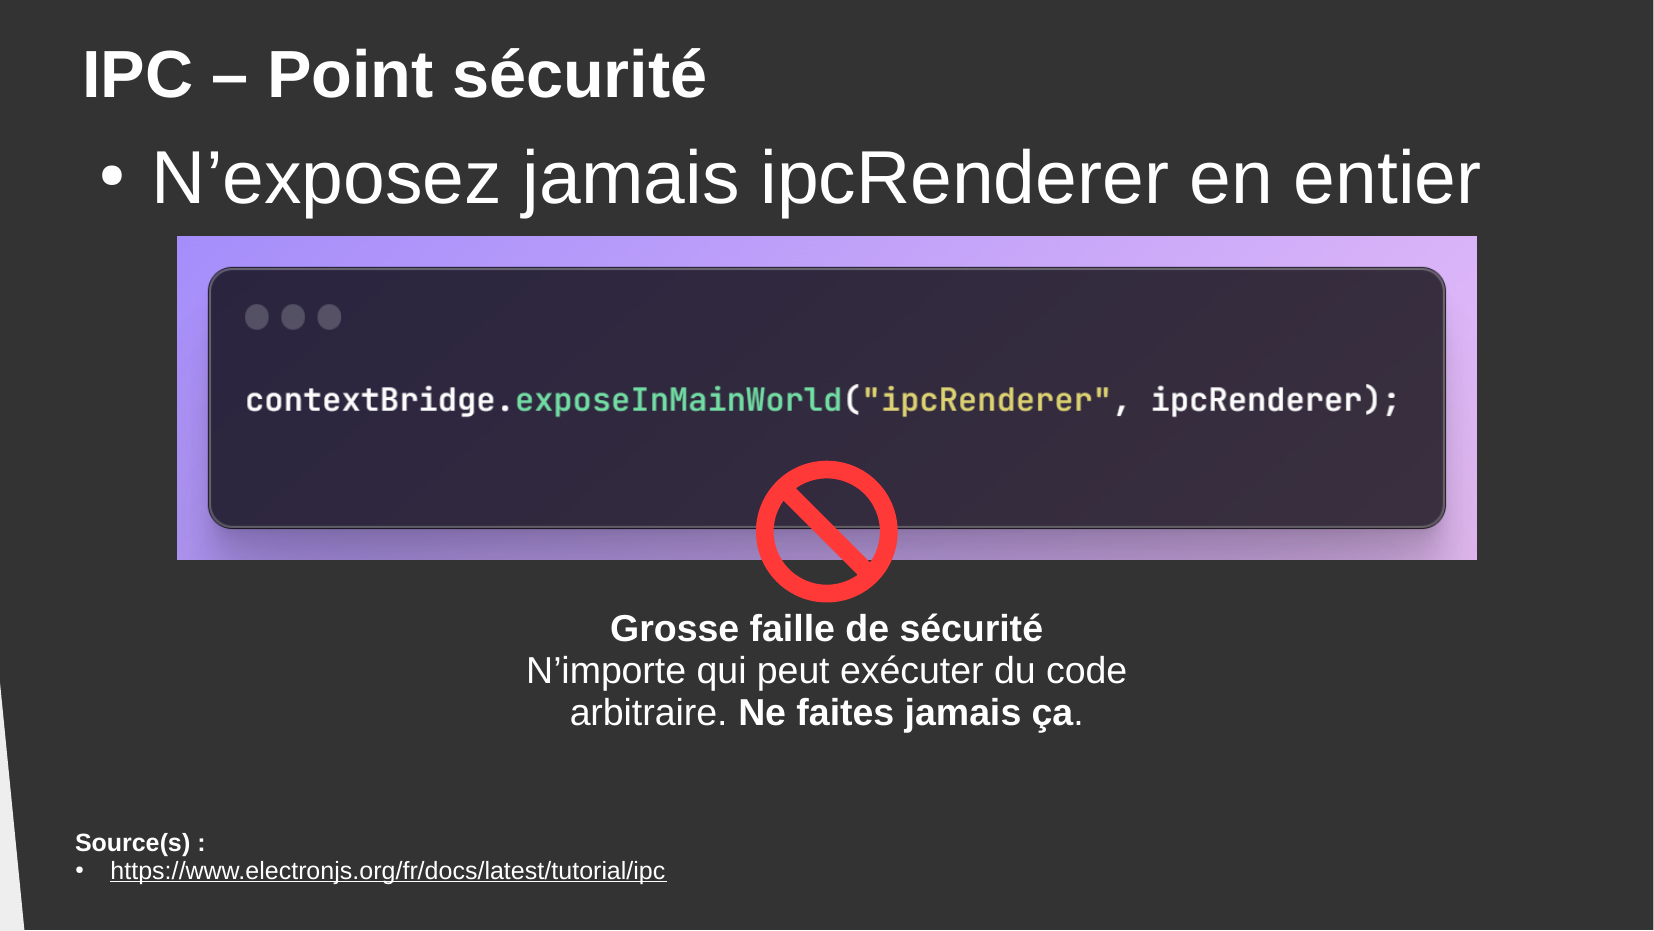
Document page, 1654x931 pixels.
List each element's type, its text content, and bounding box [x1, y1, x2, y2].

picture [797, 479, 879, 560]
title IPC – Point sécurité [82, 37, 1571, 112]
text_box Grosse faille de sécurité N’importe qui peut exécuter du code arbitraire. Ne faites jamais ça. [471, 599, 1182, 741]
picture [177, 236, 1477, 560]
picture [774, 502, 841, 560]
list N’exposez jamais ipcRenderer en entier [80, 135, 1619, 237]
text_box Source(s) : https://www.electronjs.org/fr/docs/latest/tutorial/ipc [60, 821, 1546, 931]
text_box [0, 682, 25, 931]
text_box [755, 460, 898, 599]
